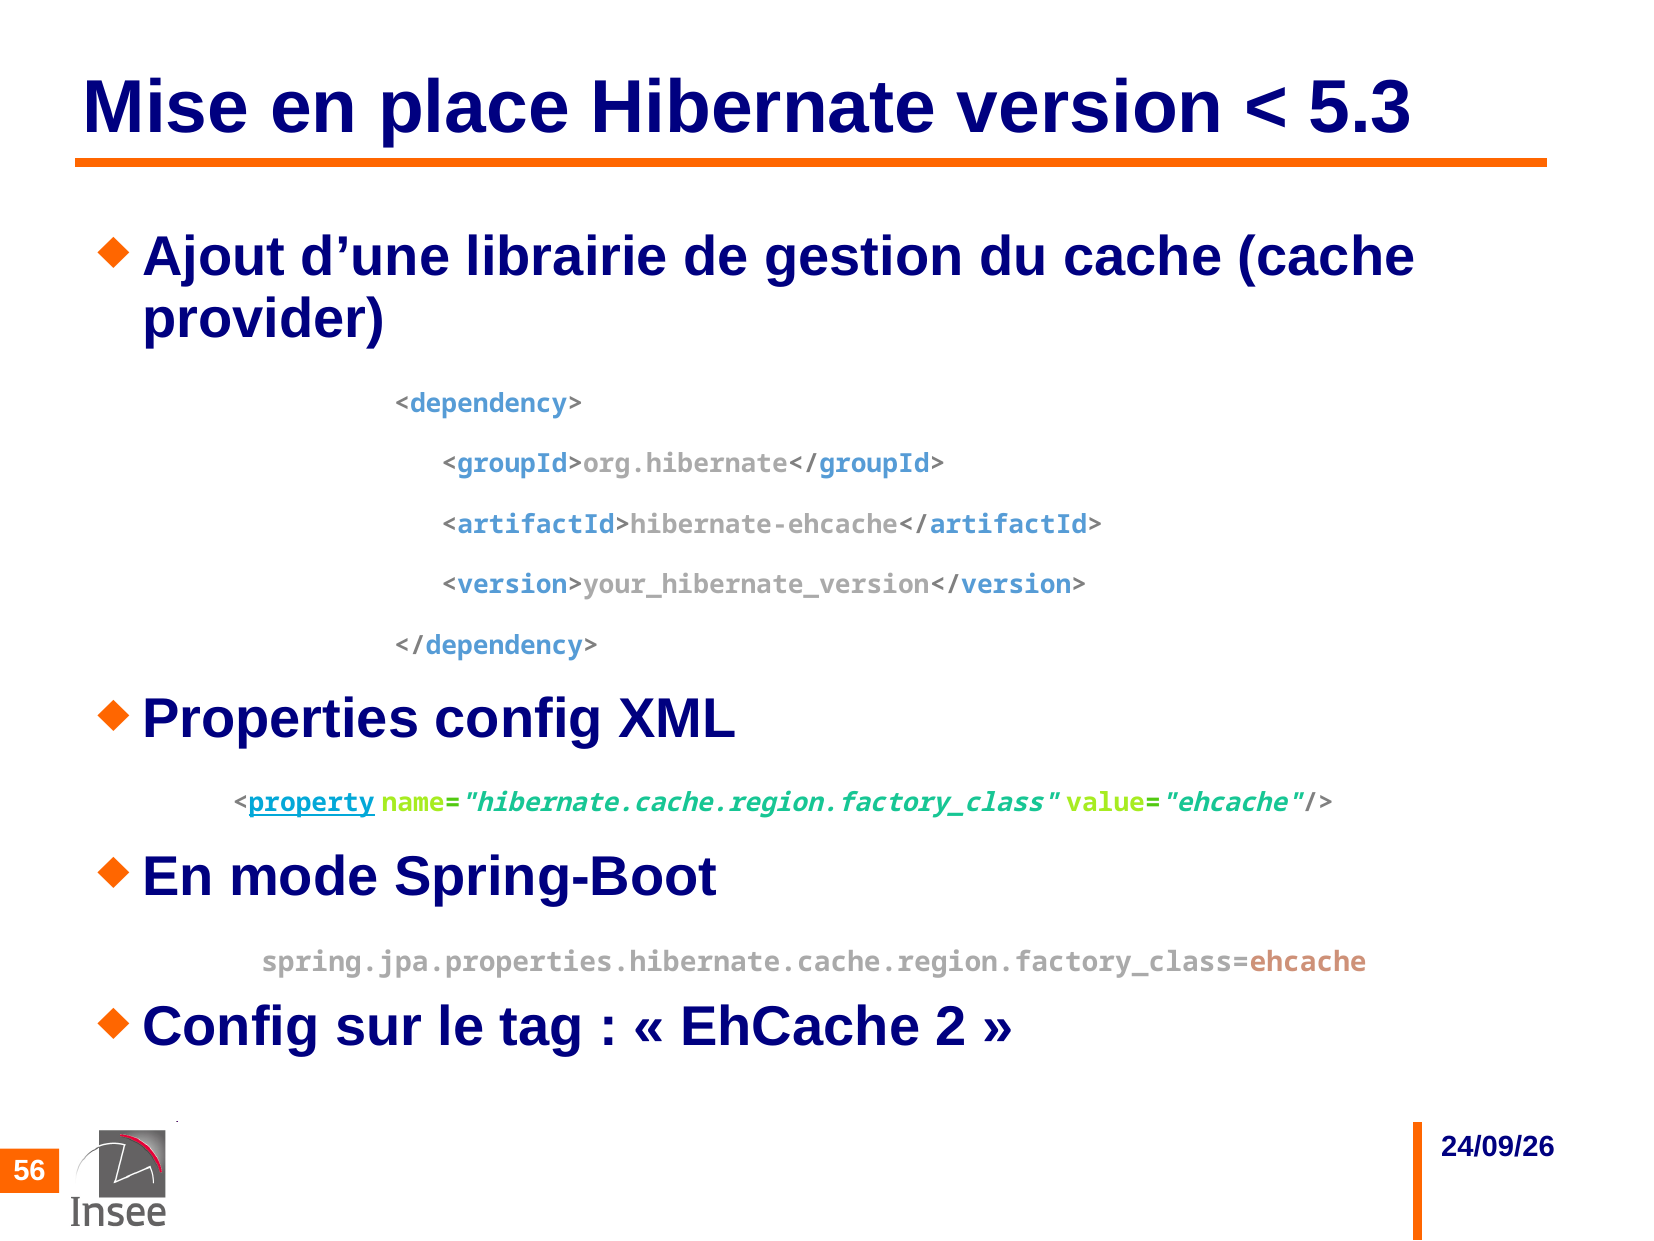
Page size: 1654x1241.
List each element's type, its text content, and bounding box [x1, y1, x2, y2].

list Ajout d’une librairie de gestion du cache (cache provider) <dependency> <groupId>org.hibernate</groupId> <artifactId>hibernate-ehcache</artifactId> <version>your_hibernate_version</version> </dependency> Properties config XML <property name="hibernate.cache.region.factory_class" value="ehcache"/> En mode Spring-Boot spring.jpa.properties.hibernate.cache.region.factory_class=ehcache Config sur le tag : « EhCache 2 » [82, 224, 1571, 1063]
title Mise en place Hibernate version < 5.3 [82, 49, 1619, 163]
picture [62, 1121, 178, 1241]
